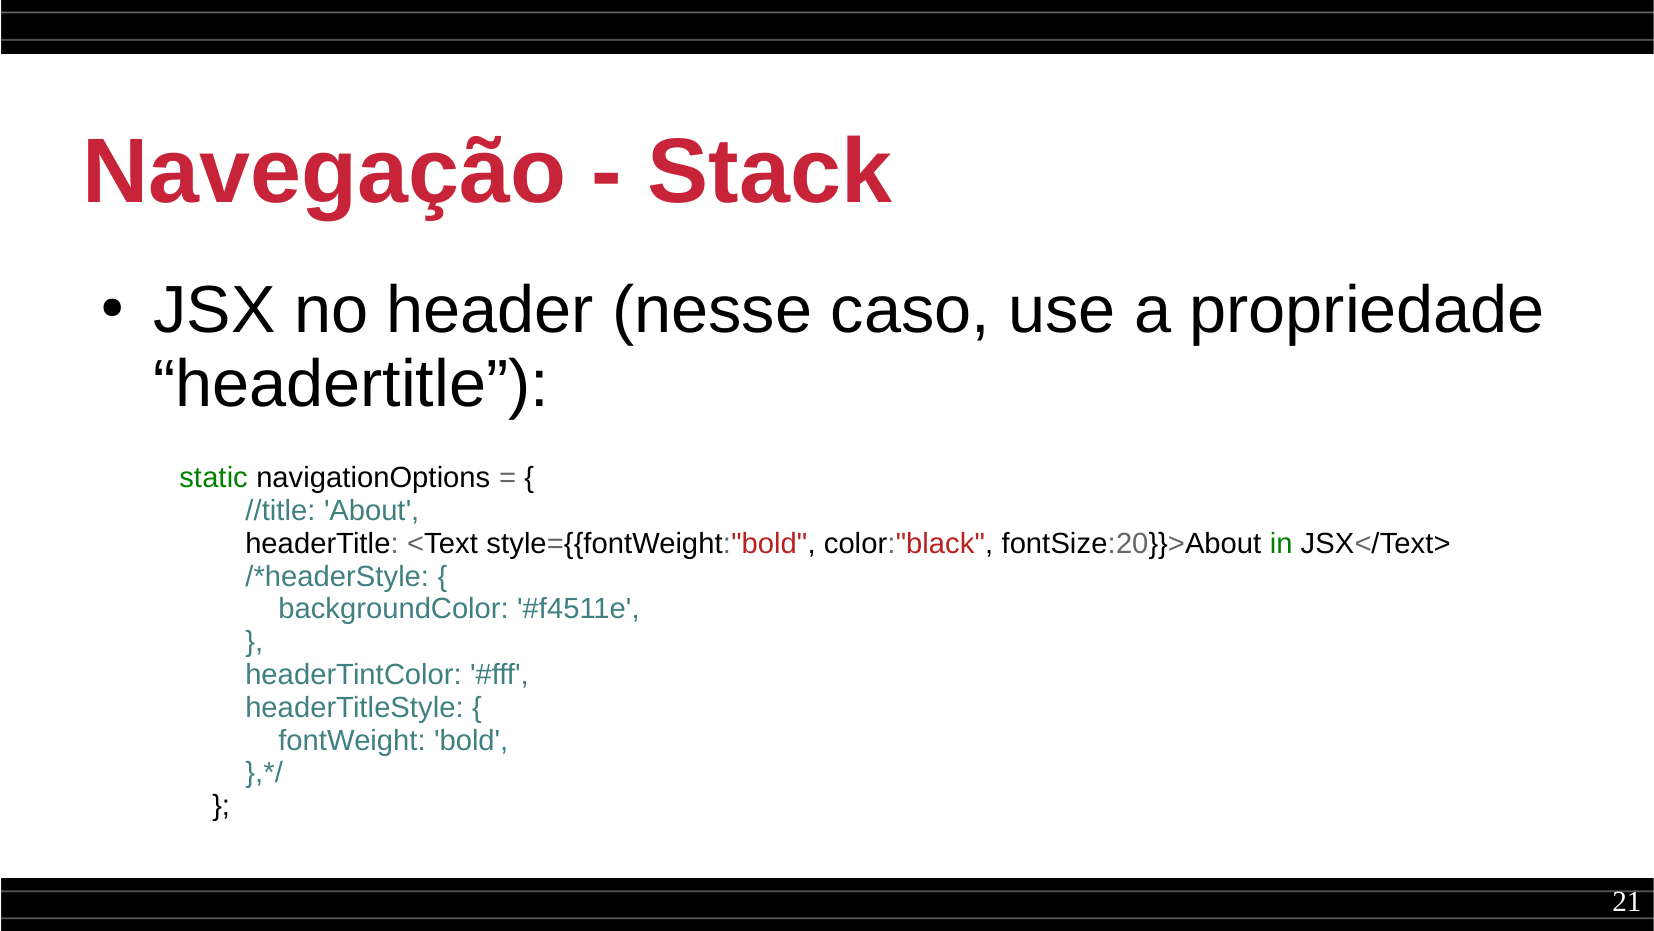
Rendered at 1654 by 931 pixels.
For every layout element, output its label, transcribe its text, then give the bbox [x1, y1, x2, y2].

title Navegação - Stack [82, 92, 1571, 249]
picture [1, 0, 1654, 54]
text_box static navigationOptions = { //title: 'About', headerTitle: <Text style={{fontWeight:"bold", color:"black", fontSize:20}}>About in JSX</Text> /*headerStyle: { backgroundColor: '#f4511e', }, headerTintColor: '#fff', headerTitleStyle: { fontWeight: 'bold', },*/ }; [164, 453, 1466, 830]
picture [1, 878, 1654, 931]
list JSX no header (nesse caso, use a propriedade “headertitle”): [82, 271, 1571, 758]
